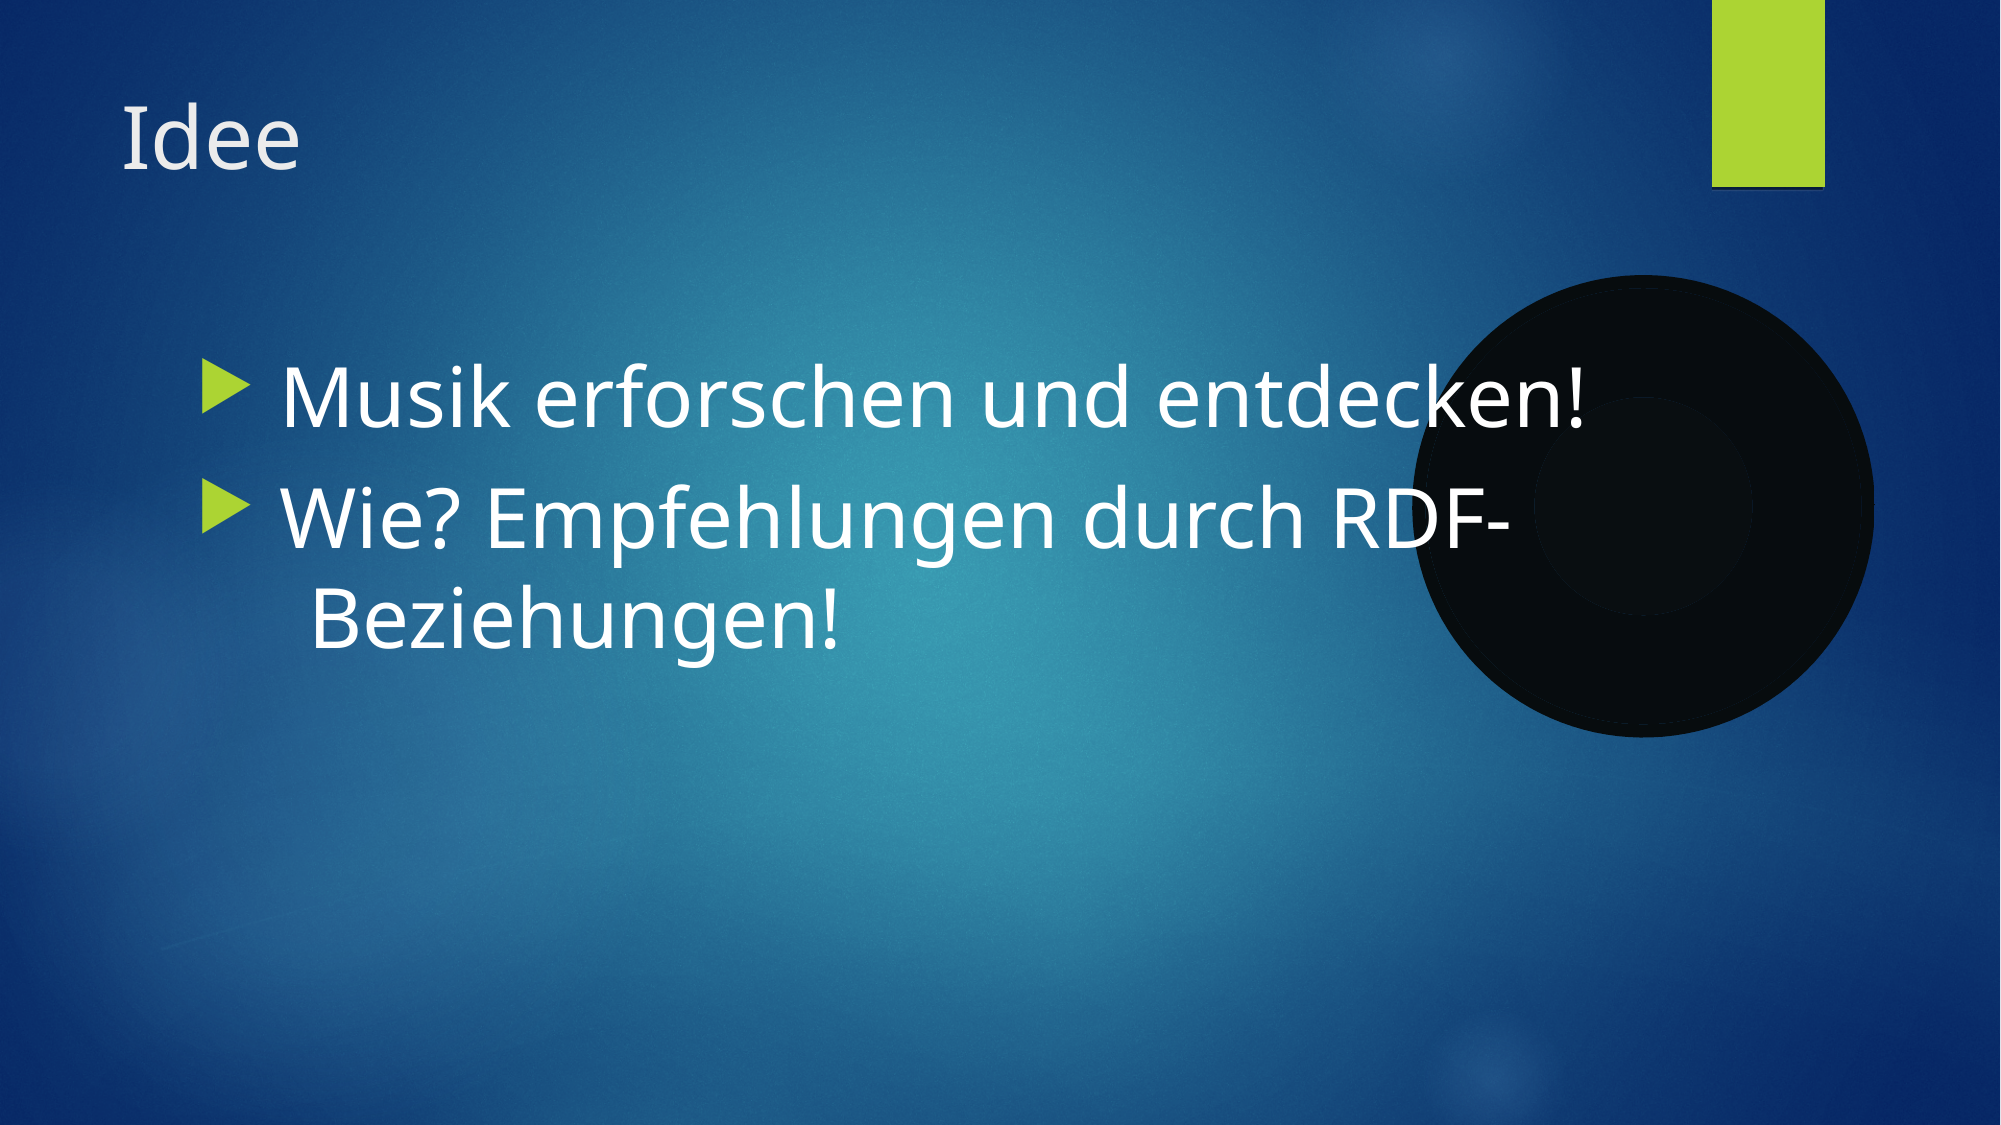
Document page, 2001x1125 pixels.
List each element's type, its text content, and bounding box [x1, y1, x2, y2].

list Musik erforschen und entdecken! Wie? Empfehlungen durch RDF-Beziehungen! [181, 336, 1649, 1026]
title Idee [106, 74, 1649, 305]
